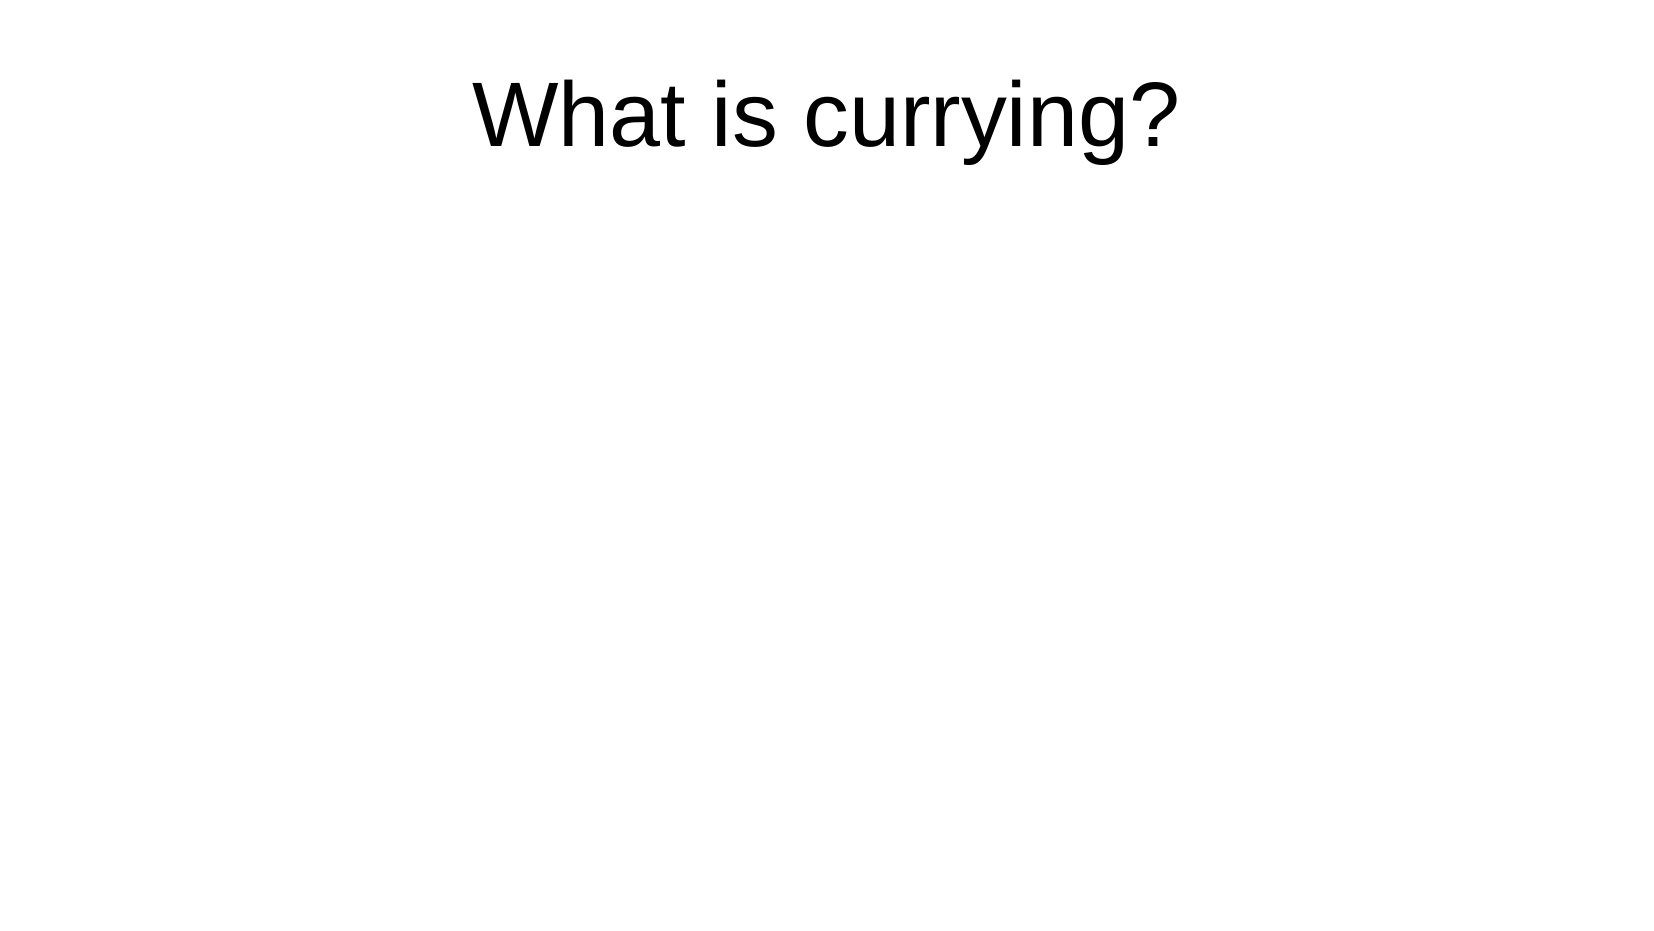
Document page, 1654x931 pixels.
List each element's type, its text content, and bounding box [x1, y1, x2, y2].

title What is currying? [82, 37, 1571, 193]
